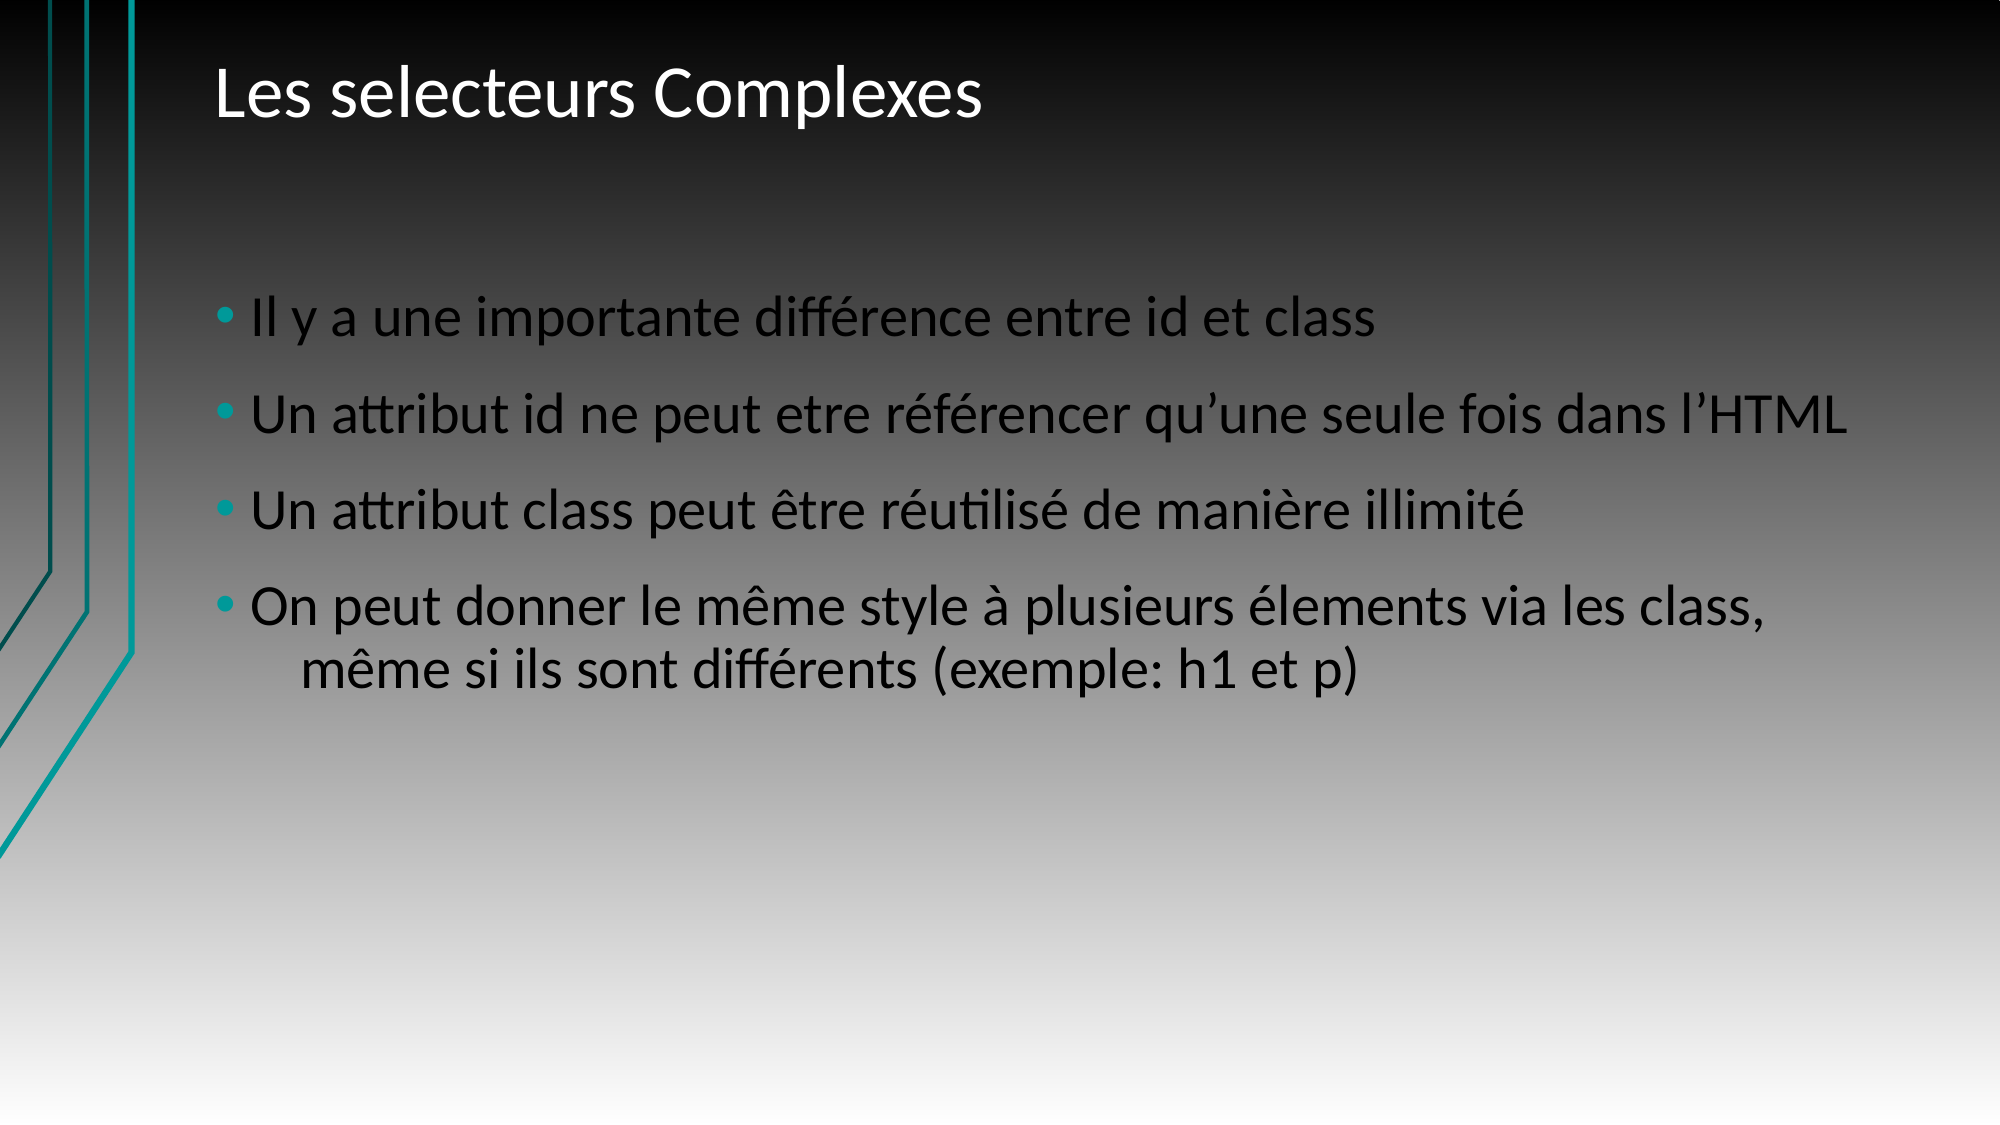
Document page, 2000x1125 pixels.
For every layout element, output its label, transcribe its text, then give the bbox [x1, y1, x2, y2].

title Les selecteurs Complexes [200, 45, 1900, 149]
text_box Il y a une importante différence entre id et class Un attribut id ne peut etre référencer qu’une seule fois dans l’HTML Un attribut class peut être réutilisé de manière illimité On peut donner le même style à plusieurs élements via les class, même si ils sont différents (exemple: h1 et p) [199, 279, 1900, 1012]
